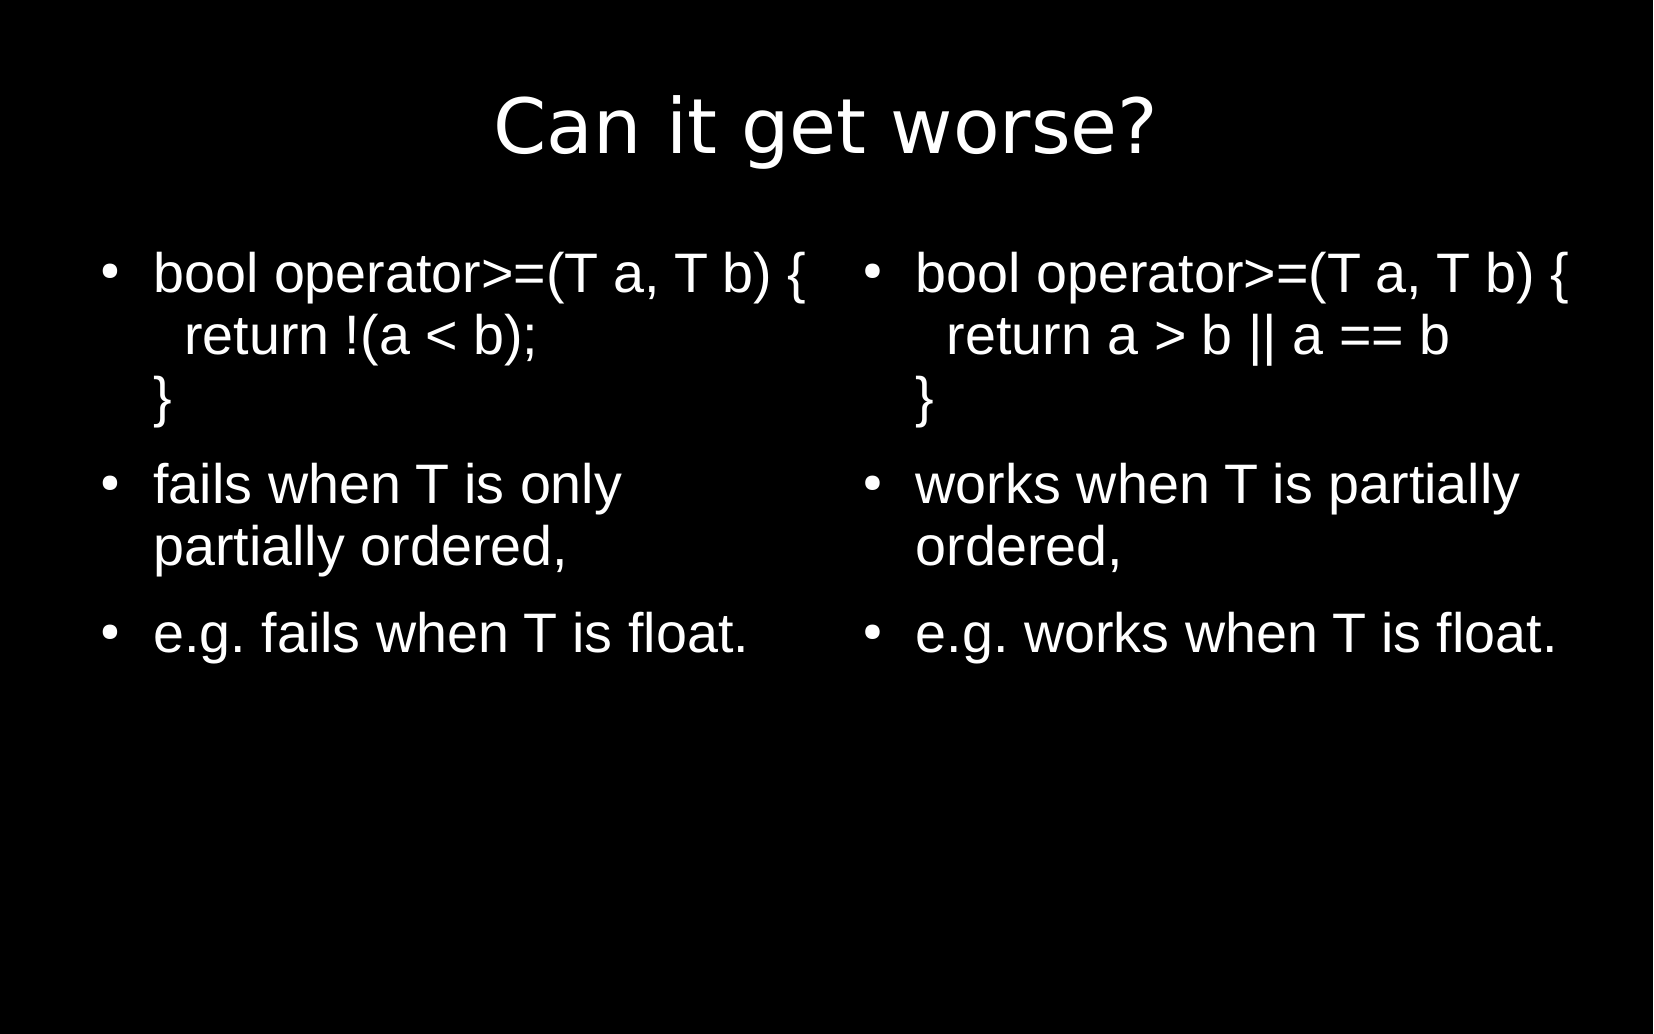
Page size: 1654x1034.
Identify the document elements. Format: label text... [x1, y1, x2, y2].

list bool operator>=(T a, T b) { return !(a < b); } fails when T is only partially ordered, e.g. fails when T is float. [82, 241, 809, 842]
list bool operator>=(T a, T b) { return a > b || a == b } works when T is partially ordered, e.g. works when T is float. [844, 241, 1571, 842]
title Can it get worse? [82, 41, 1571, 214]
